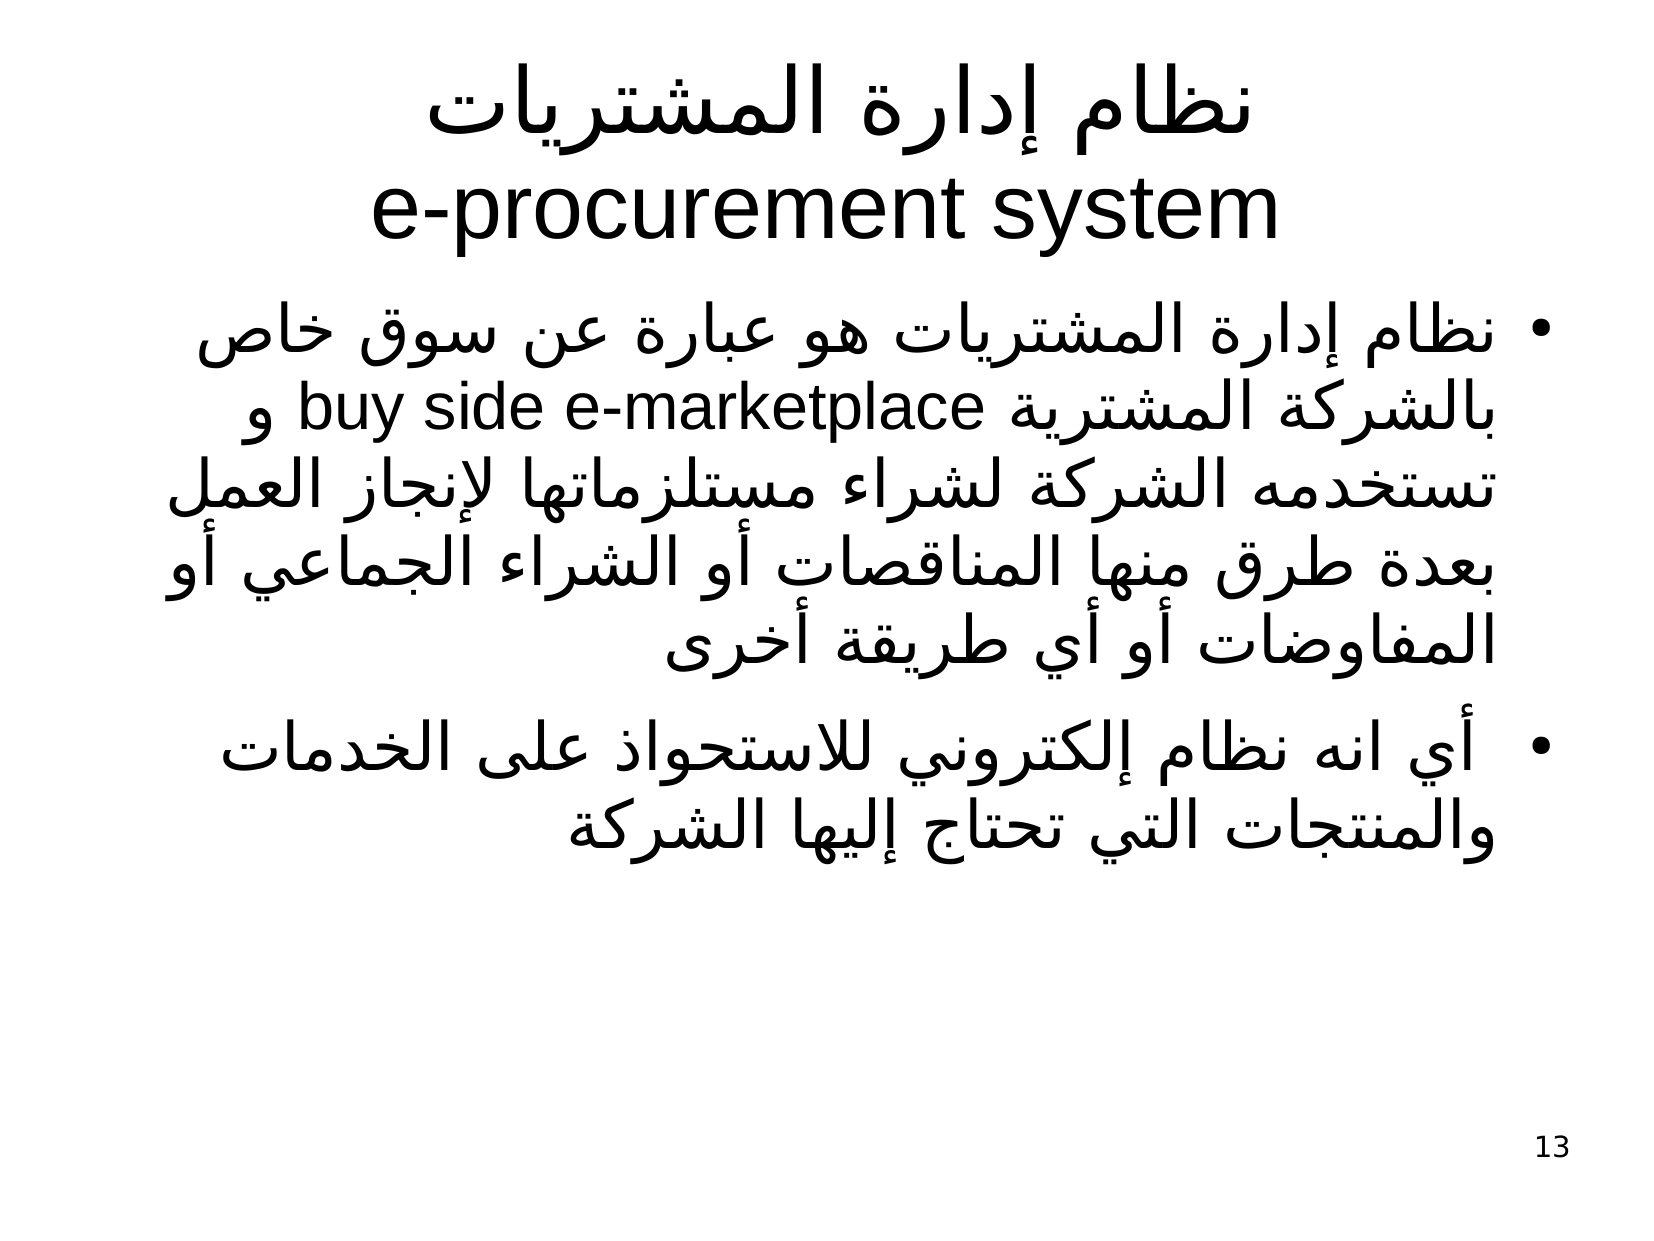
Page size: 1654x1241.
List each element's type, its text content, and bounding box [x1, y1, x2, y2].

title نظام إدارة المشتريات e-procurement system [82, 46, 1571, 260]
list نظام إدارة المشتريات هو عبارة عن سوق خاص بالشركة المشترية buy side e-marketplace و تستخدمه الشركة لشراء مستلزماتها لإنجاز العمل بعدة طرق منها المناقصات أو الشراء الجماعي أو المفاوضات أو أي طريقة أخرى أي انه نظام إلكتروني للاستحواذ على الخدمات والمنتجات التي تحتاج إليها الشركة [82, 290, 1571, 1010]
